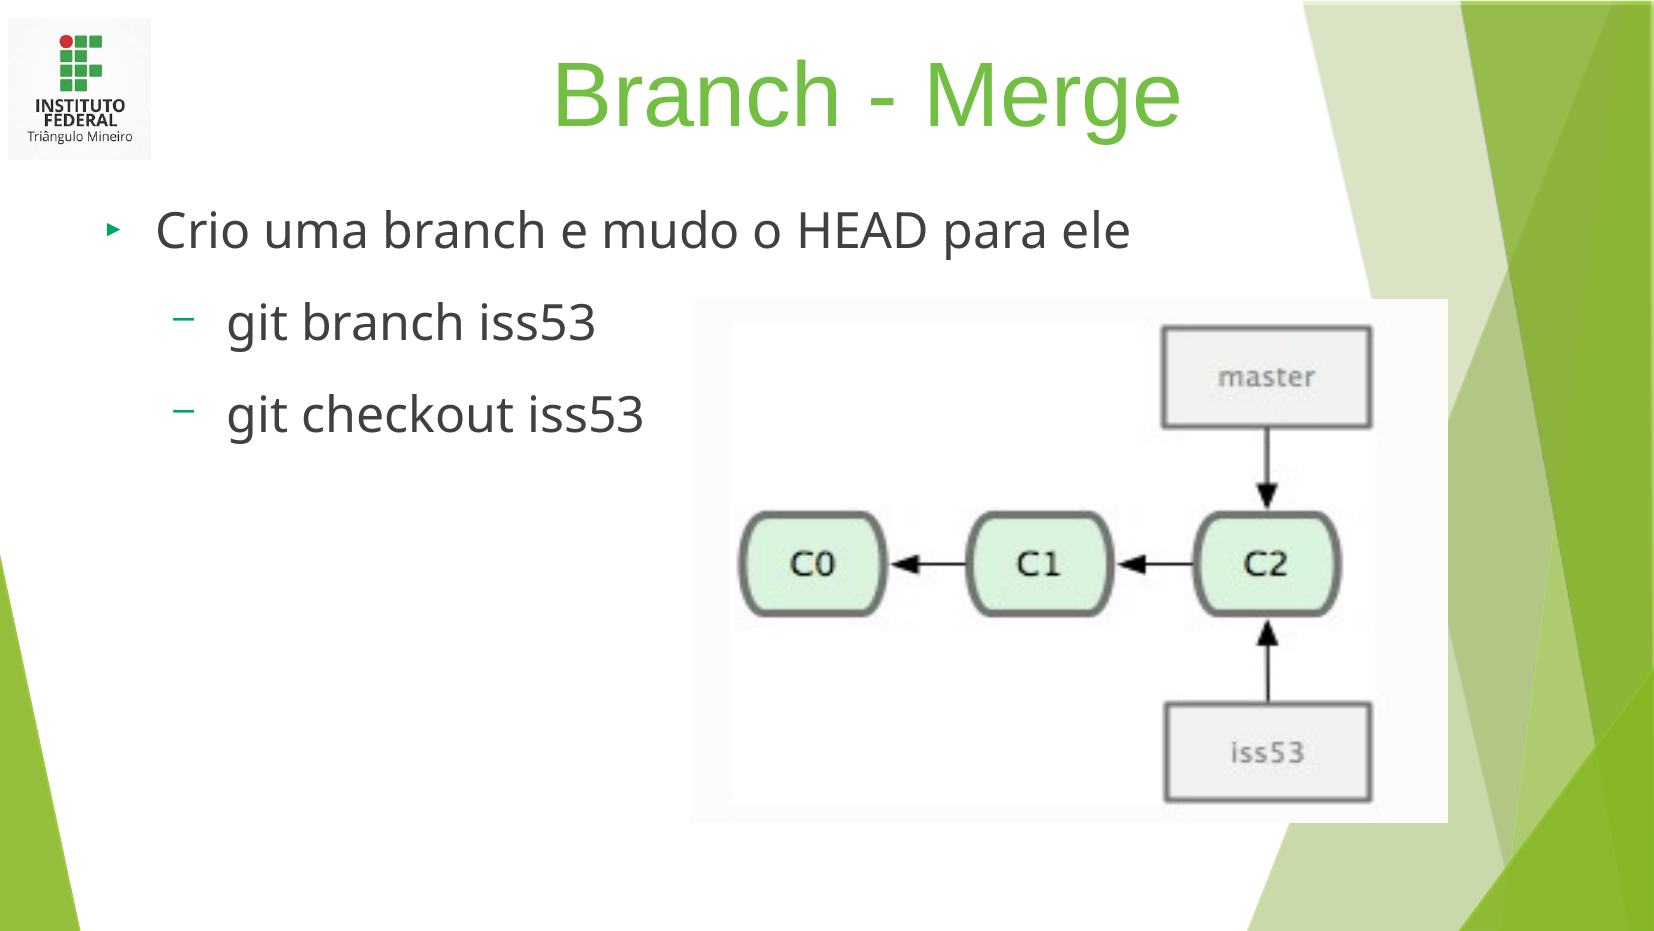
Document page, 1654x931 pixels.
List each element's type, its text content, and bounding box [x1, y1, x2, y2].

picture [8, 18, 151, 160]
picture [690, 299, 1448, 823]
list Crio uma branch e mudo o HEAD para ele git branch iss53 git checkout iss53 [82, 195, 1571, 758]
title Branch - Merge [165, 31, 1571, 160]
